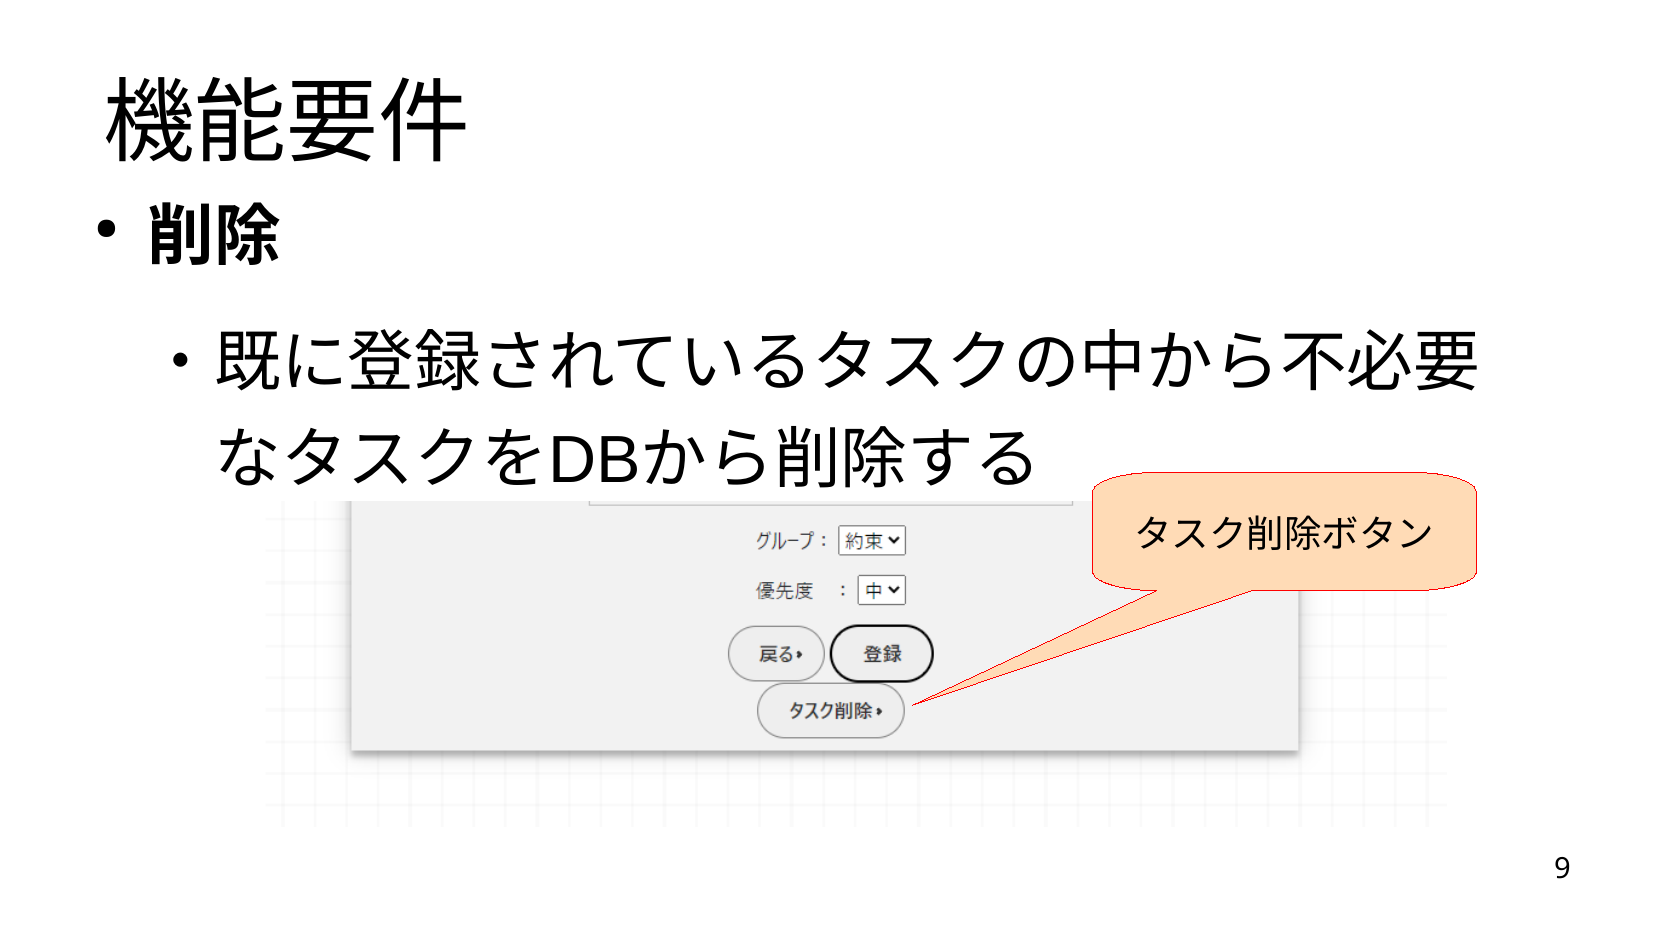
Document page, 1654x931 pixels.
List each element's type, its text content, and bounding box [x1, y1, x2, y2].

list 削除 ・既に登録されているタスクの中から不必要 なタスクをDBから削除する [76, 182, 1530, 722]
picture [265, 501, 1447, 827]
text_box タスク削除ボタン [912, 472, 1477, 706]
title 機能要件 [82, 37, 1571, 193]
